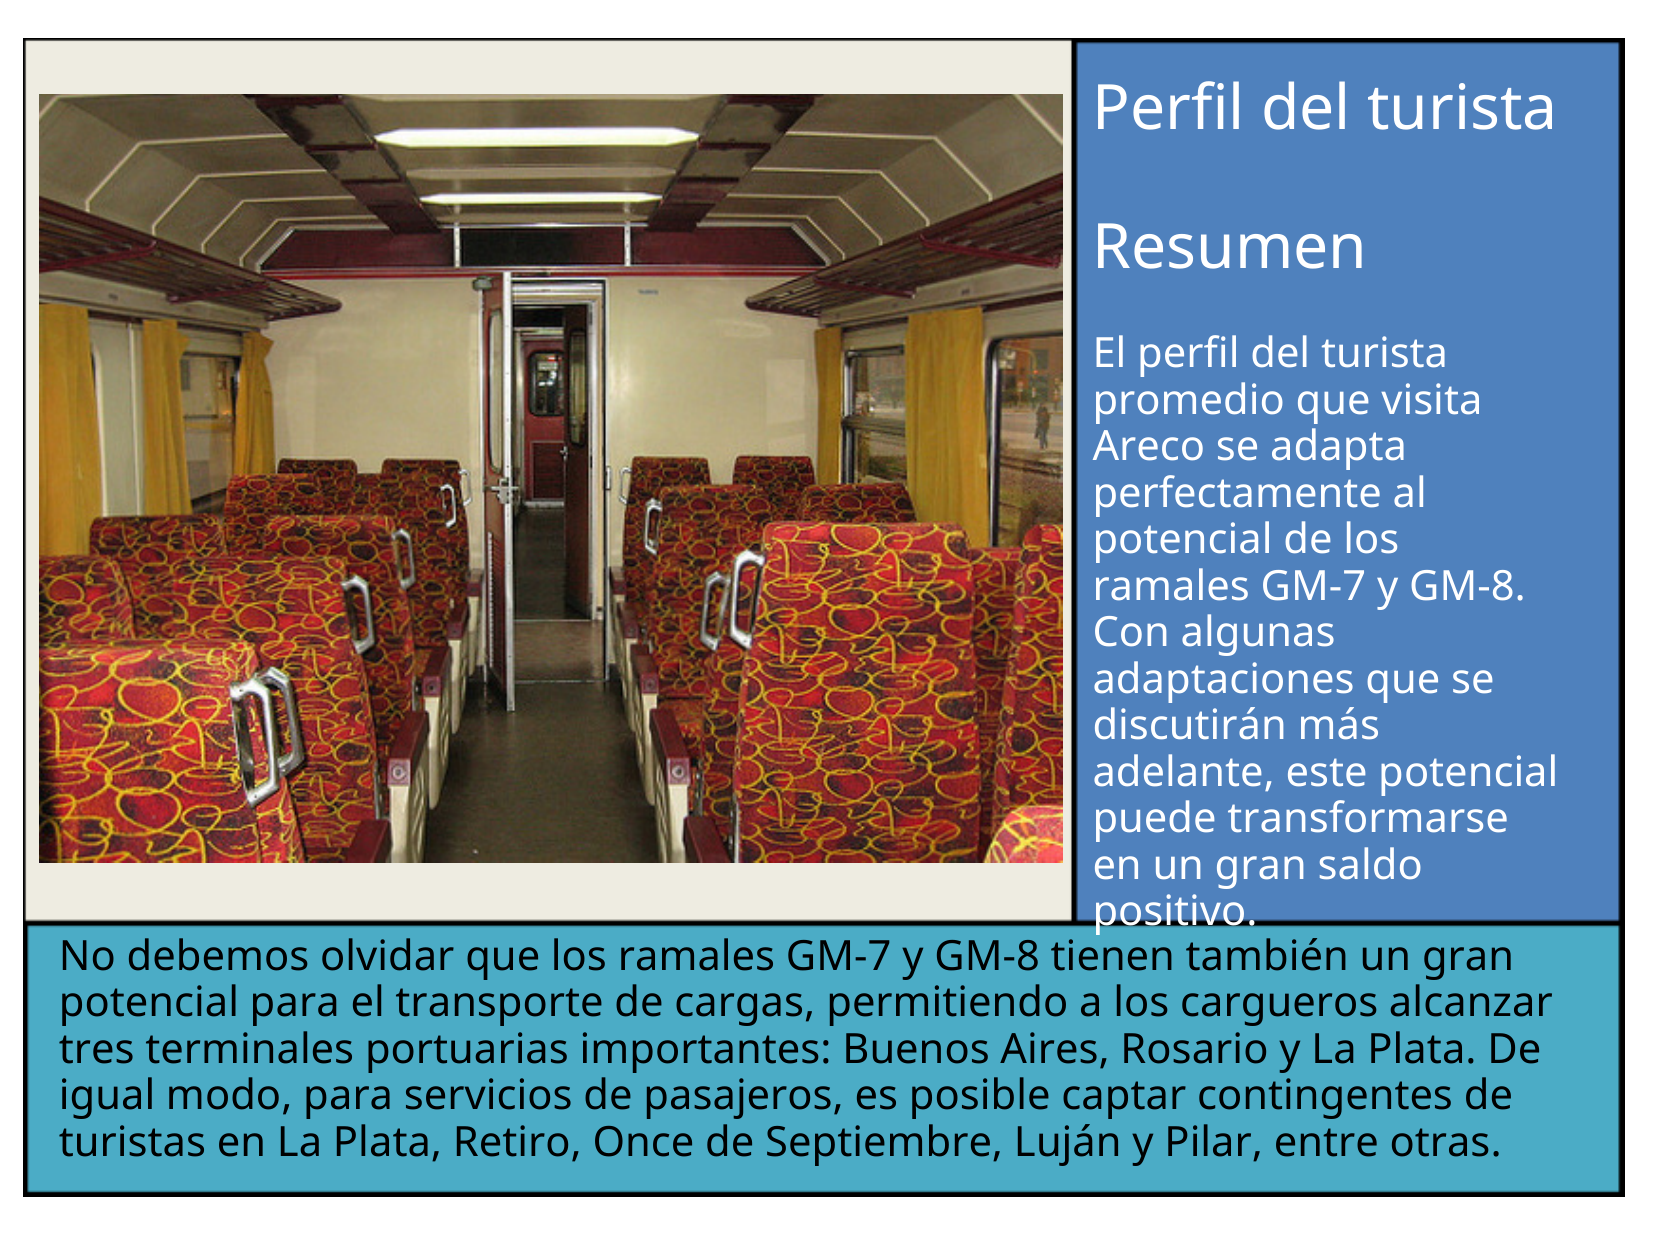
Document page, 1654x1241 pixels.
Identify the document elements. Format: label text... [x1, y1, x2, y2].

text_box El perfil del turista promedio que visita Areco se adapta perfectamente al potencial de los ramales GM-7 y GM-8. Con algunas adaptaciones que se discutirán más adelante, este potencial puede transformarse en un gran saldo positivo. [1092, 330, 1565, 567]
text_box Perfil del turista Resumen [1092, 73, 1565, 180]
text_box No debemos olvidar que los ramales GM-7 y GM-8 tienen también un gran potencial para el transporte de cargas, permitiendo a los cargueros alcanzar tres terminales portuarias importantes: Buenos Aires, Rosario y La Plata. De igual modo, para servicios de pasajeros, es posible captar contingentes de turistas en La Plata, Retiro, Once de Septiembre, Luján y Pilar, entre otras. [59, 933, 1583, 1075]
picture [23, 38, 1630, 1202]
